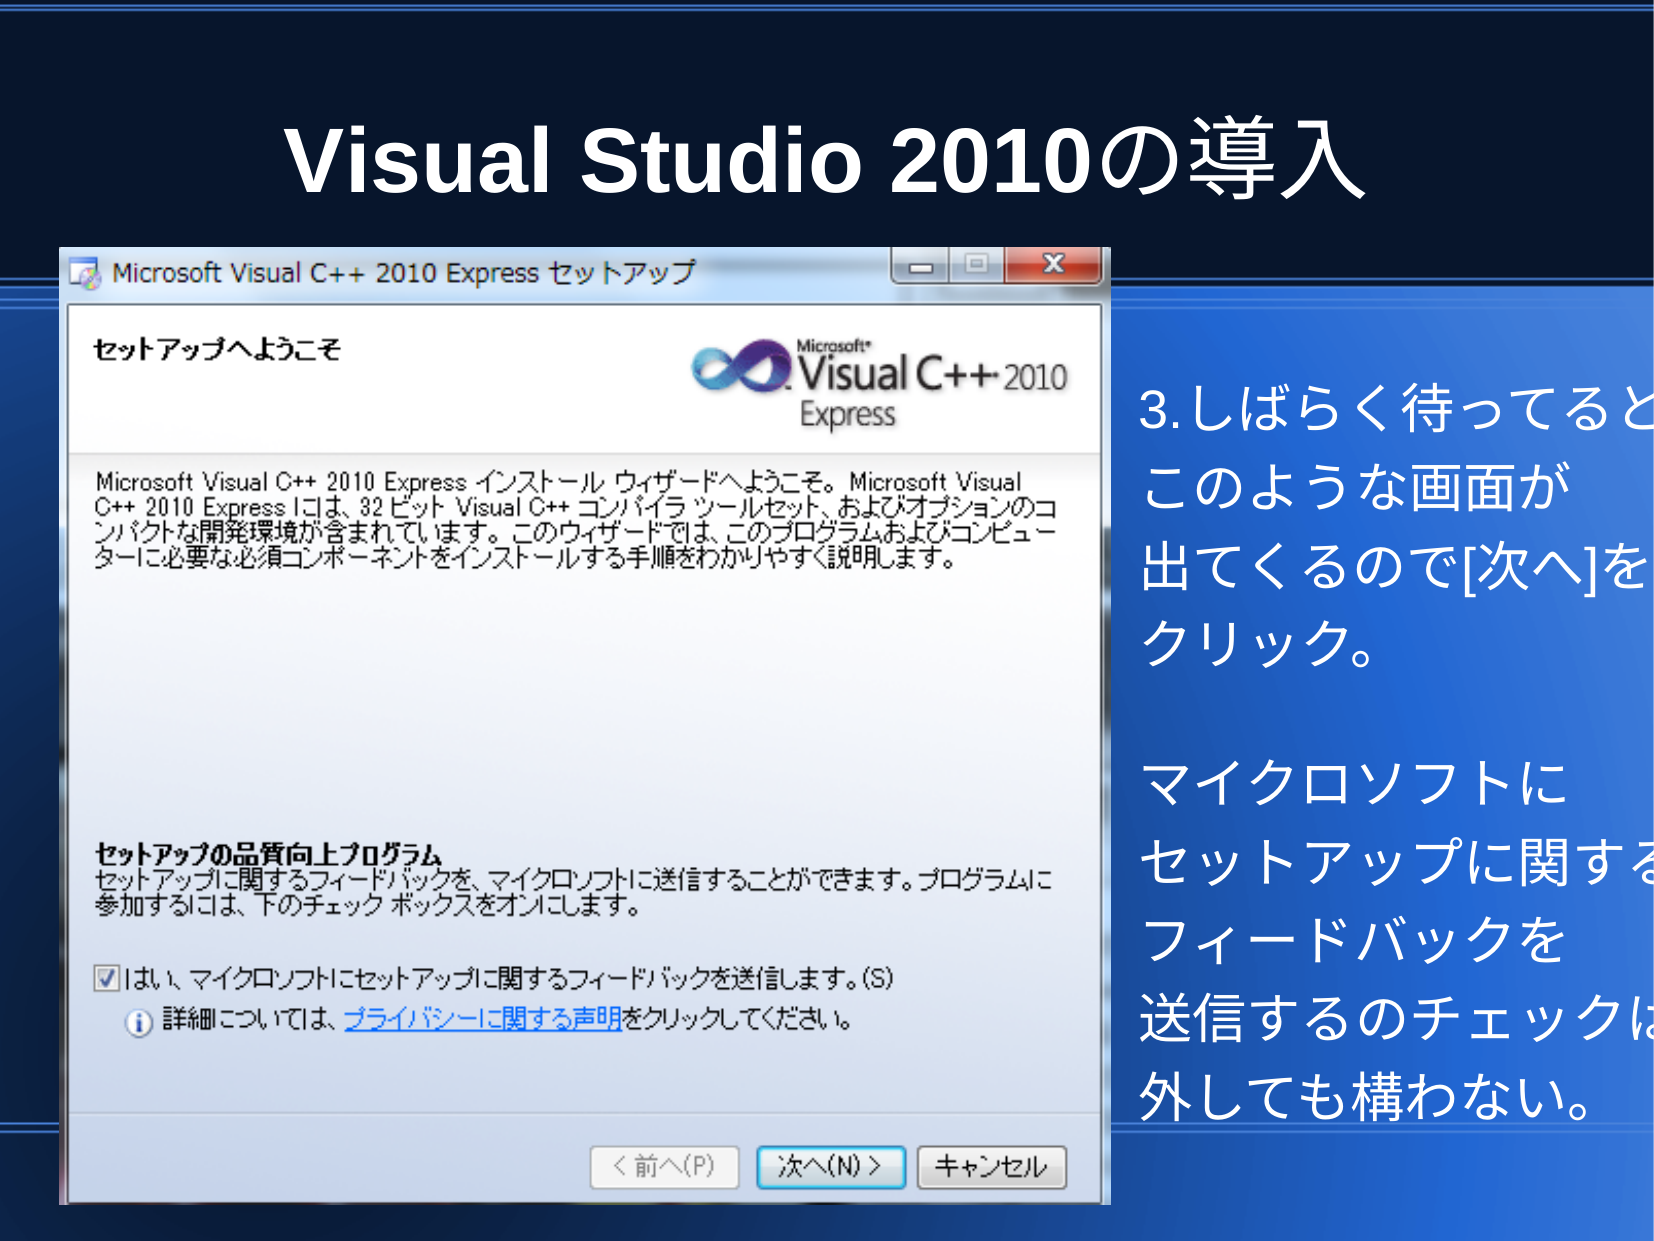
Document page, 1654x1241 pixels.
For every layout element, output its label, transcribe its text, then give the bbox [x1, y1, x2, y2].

text_box 3.しばらく待ってると このような画面が 出てくるので[次へ]を クリック。 マイクロソフトに セットアップに関する フィードバックを 送信するのチェックは 外しても構わない。 [1123, 358, 1643, 917]
picture [1643, 846, 1654, 859]
picture [0, 0, 1654, 1241]
title Visual Studio 2010の導入 [82, 49, 1571, 257]
picture [1643, 398, 1654, 425]
picture [1643, 861, 1654, 872]
picture [1646, 873, 1654, 881]
picture [1643, 429, 1654, 842]
